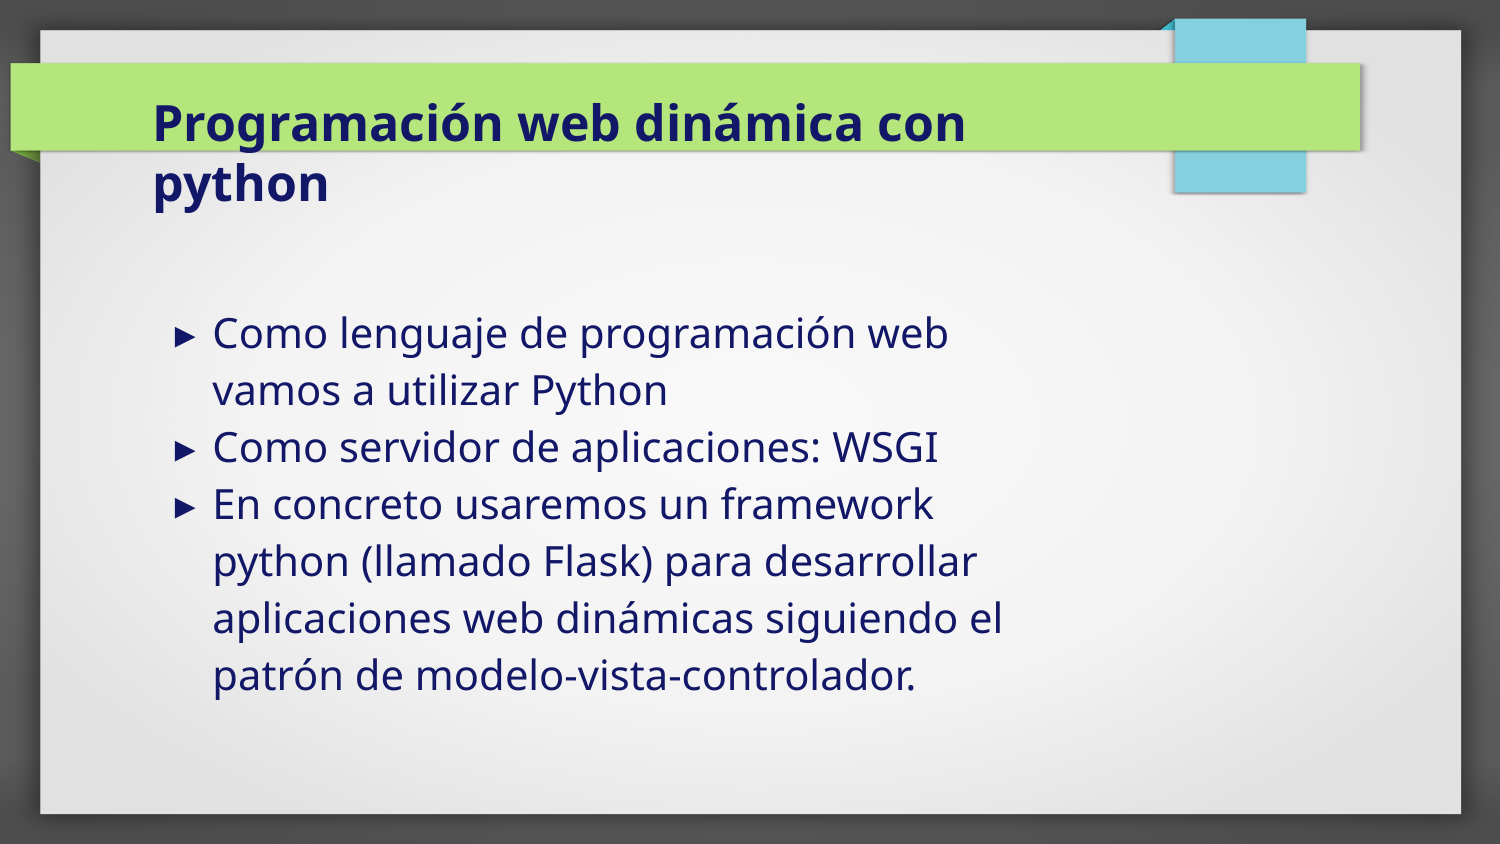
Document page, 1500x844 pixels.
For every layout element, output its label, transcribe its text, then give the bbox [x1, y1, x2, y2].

picture [0, 0, 1500, 844]
list Como lenguaje de programación web vamos a utilizar Python Como servidor de aplicaciones: WSGI En concreto usaremos un framework python (llamado Flask) para desarrollar aplicaciones web dinámicas siguiendo el patrón de modelo-vista-controlador. [137, 246, 1011, 781]
title Programación web dinámica con python [137, 146, 1011, 227]
